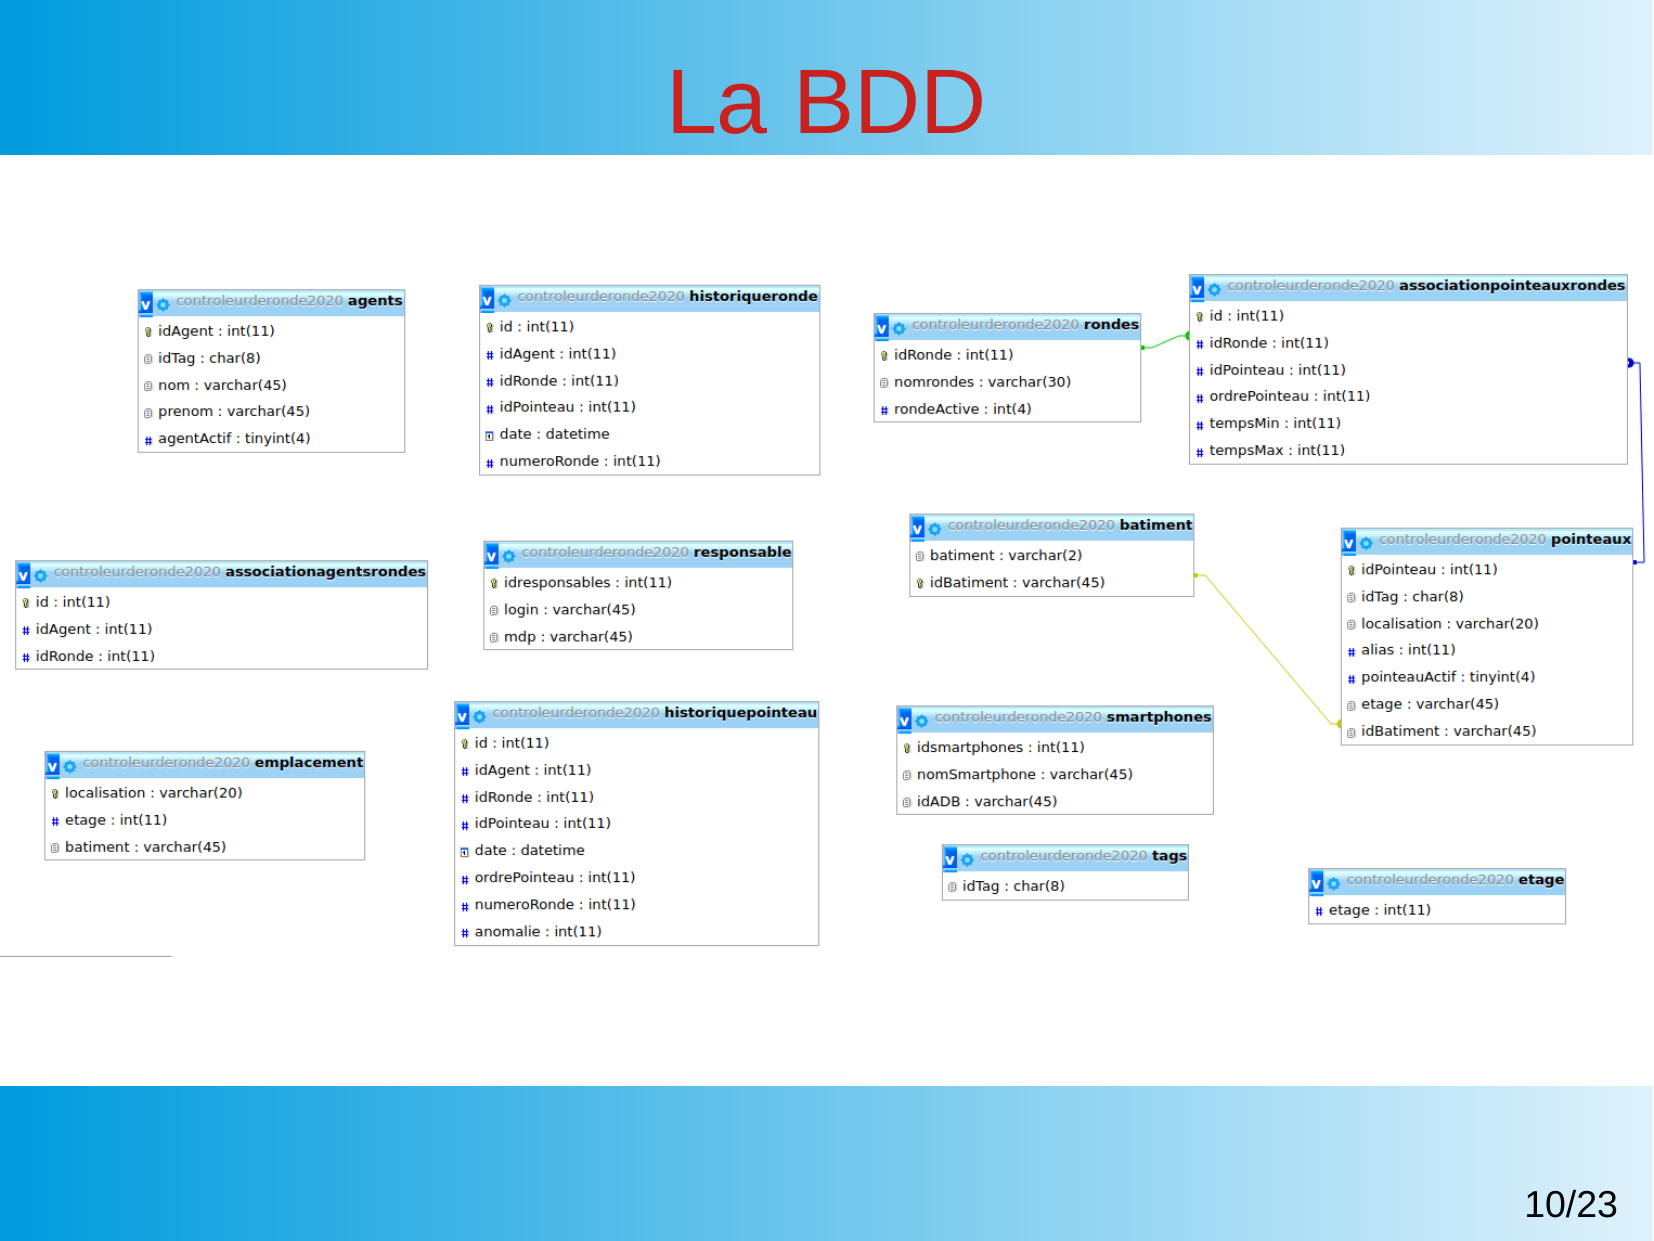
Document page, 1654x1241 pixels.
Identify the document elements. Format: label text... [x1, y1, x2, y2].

title La BDD [82, 49, 1571, 155]
picture [0, 274, 1654, 957]
text_box <numéro>/23 [1509, 1175, 1654, 1241]
